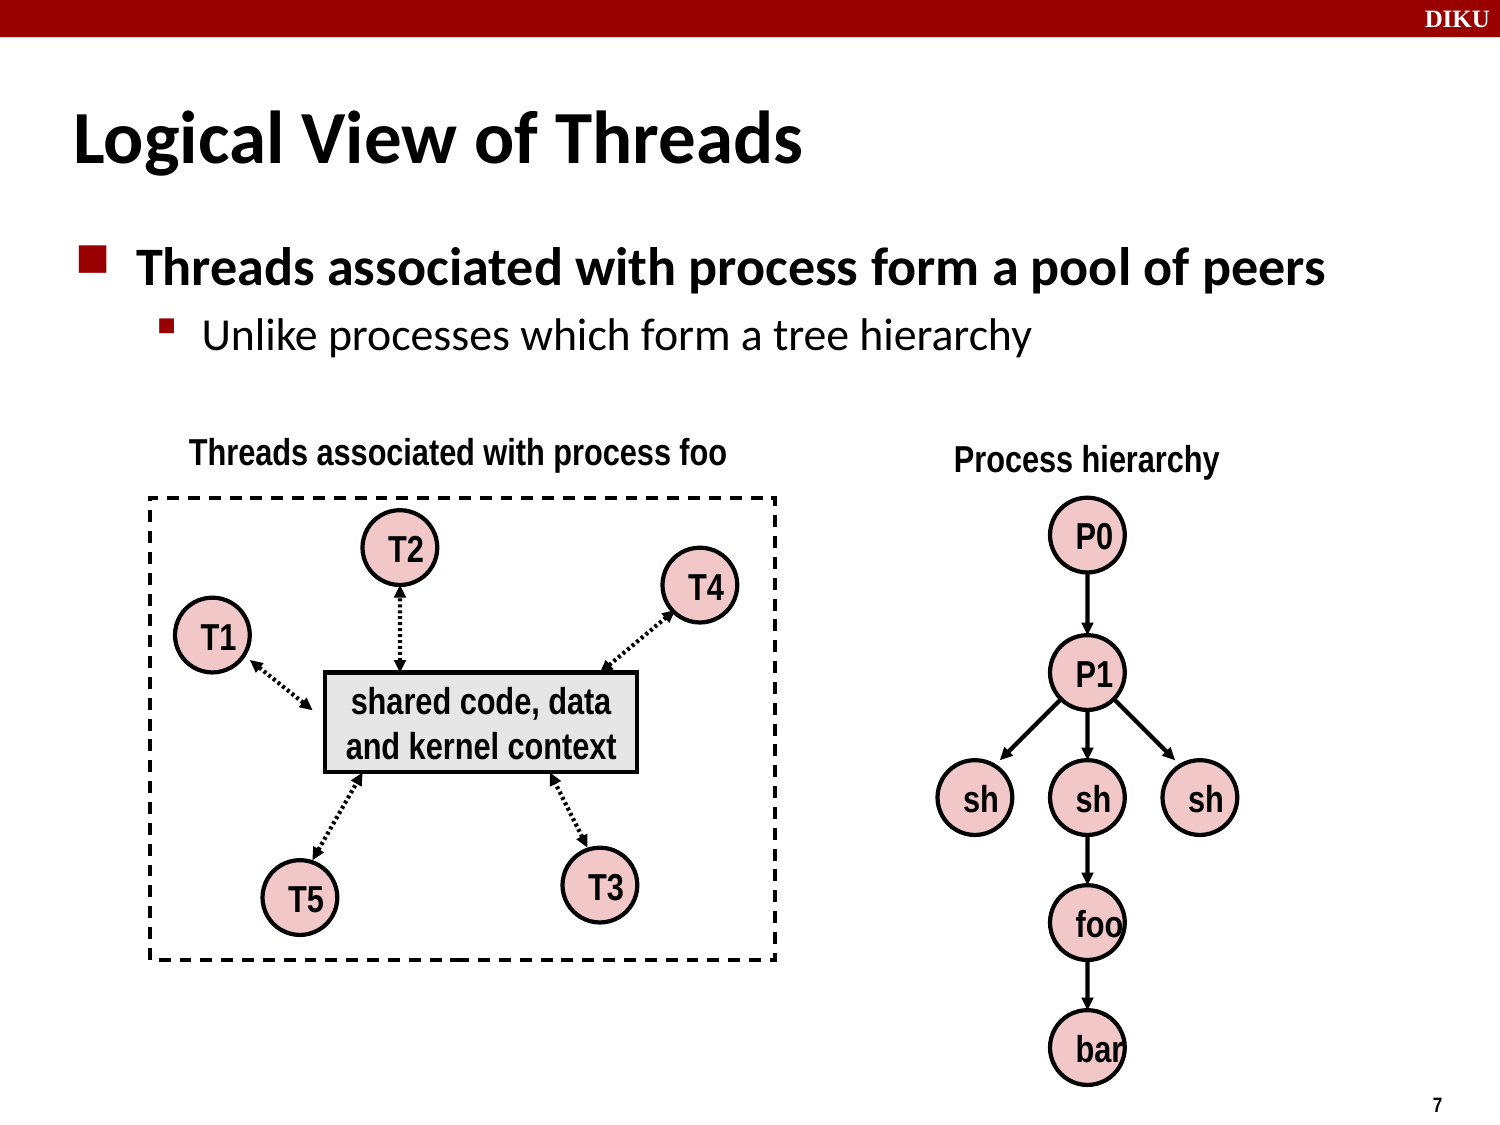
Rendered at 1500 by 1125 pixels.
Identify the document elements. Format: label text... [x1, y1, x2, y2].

text_box T4 [662, 547, 738, 623]
text_box Threads associated with process form a pool of peers Unlike processes which form a tree hierarchy [65, 223, 1361, 1039]
text_box T2 [362, 510, 438, 585]
text_box Logical View of Threads [58, 71, 1304, 197]
text_box Process hierarchy [939, 427, 1234, 488]
text_box sh [1162, 760, 1238, 835]
text_box shared code, data and kernel context [324, 672, 638, 773]
text_box sh [1050, 760, 1125, 835]
text_box T3 [562, 847, 638, 923]
text_box T5 [262, 860, 338, 935]
text_box Threads associated with process foo [174, 420, 742, 481]
text_box sh [937, 760, 1013, 835]
text_box P0 [1050, 497, 1125, 573]
text_box T1 [174, 597, 250, 673]
text_box bar [1050, 1010, 1125, 1085]
text_box P1 [1050, 635, 1125, 710]
text_box foo [1050, 885, 1125, 960]
